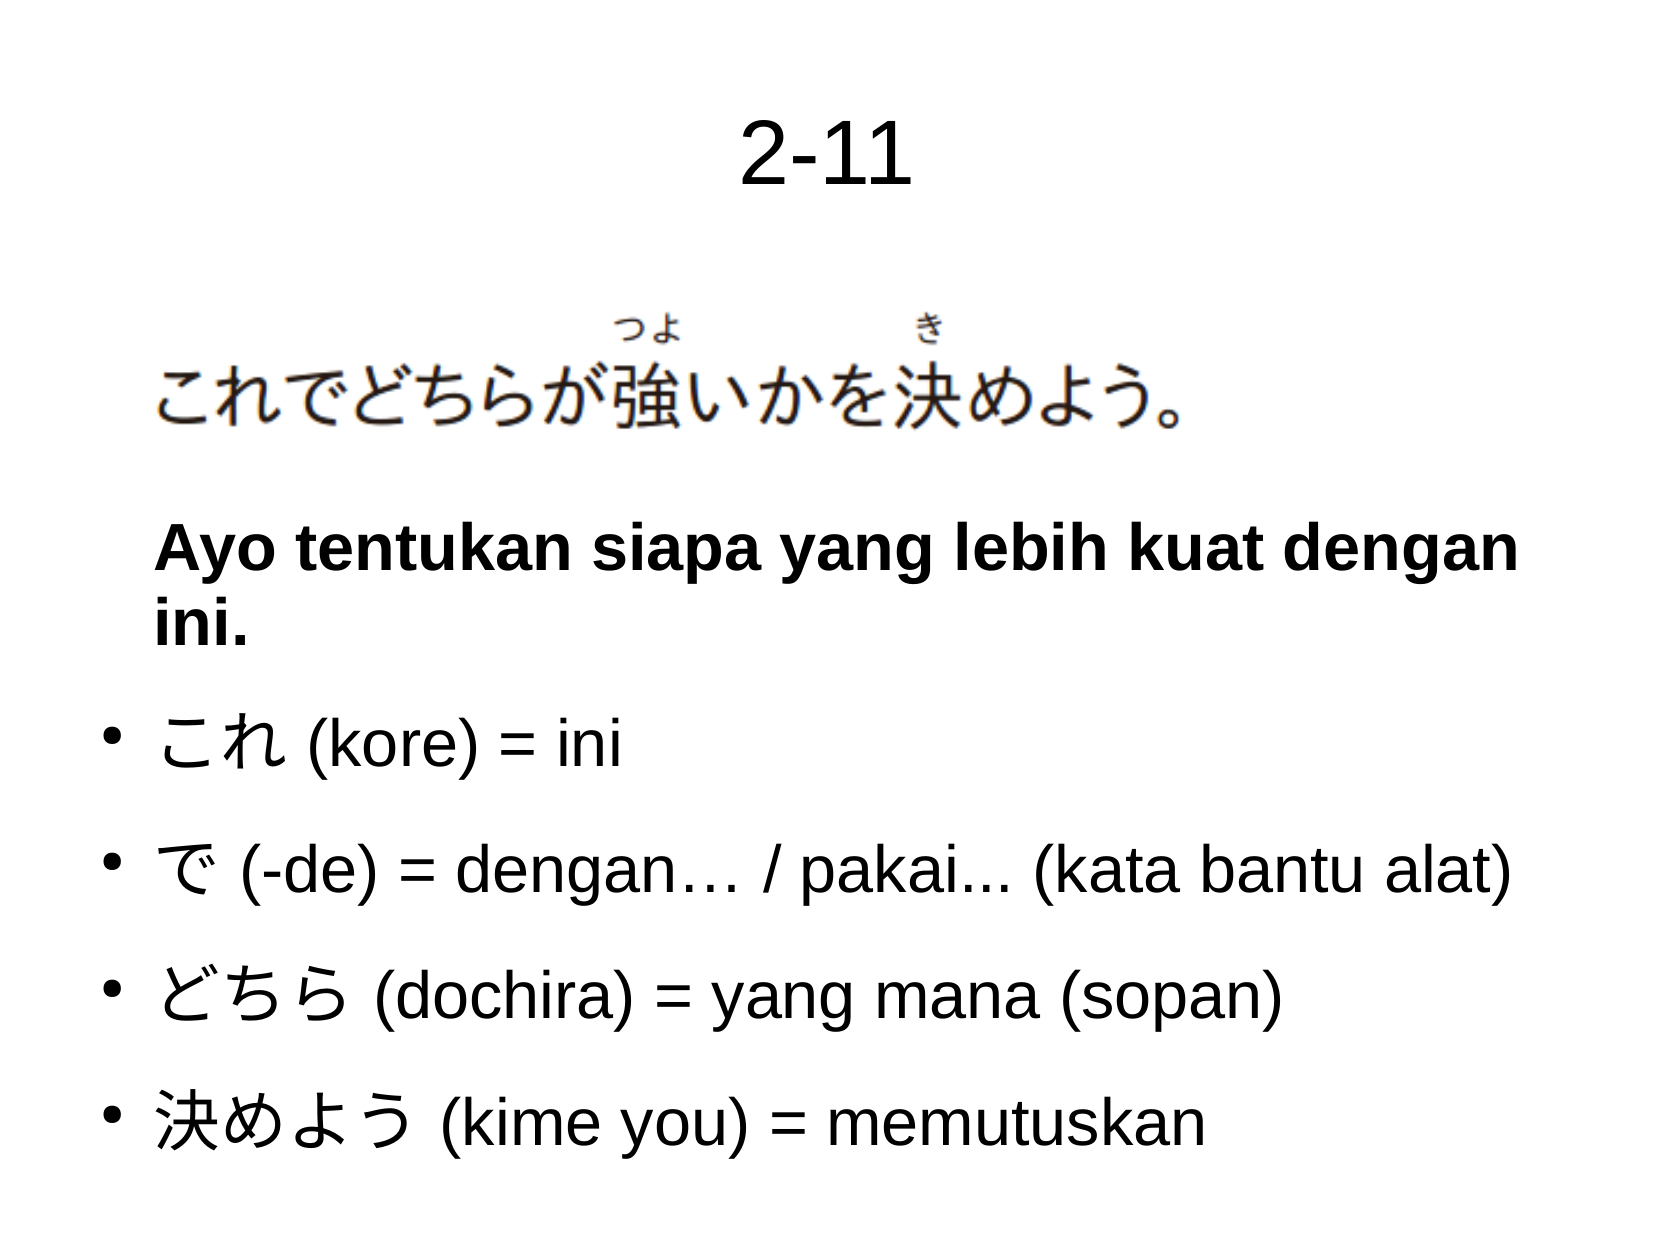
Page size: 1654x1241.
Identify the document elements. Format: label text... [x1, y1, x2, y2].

picture [151, 306, 1188, 451]
title 2-11 [82, 49, 1571, 257]
list Ayo tentukan siapa yang lebih kuat dengan ini. これ(kore) = ini で(-de) = dengan… / pakai... (kata bantu alat) どちら(dochira) = yang mana (sopan) 決めよう(kime you) = memutuskan [82, 510, 1571, 1186]
